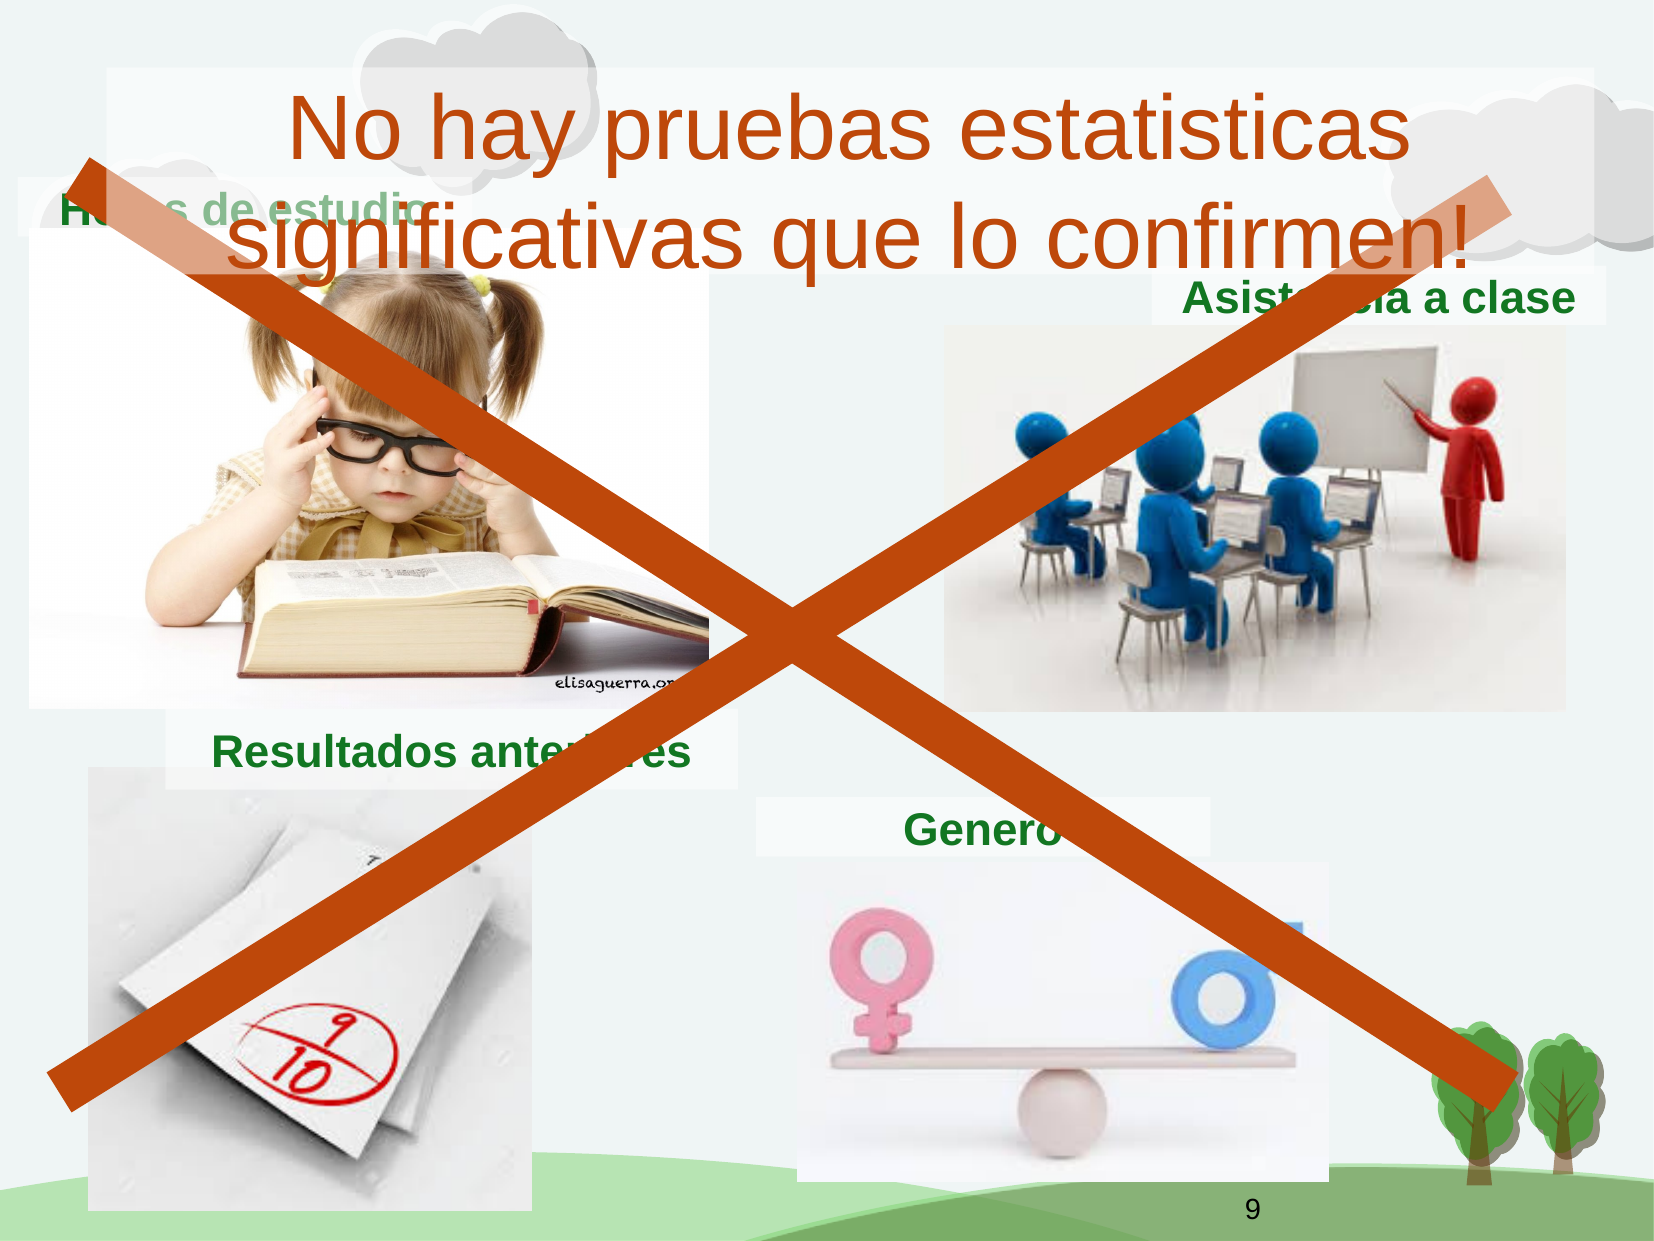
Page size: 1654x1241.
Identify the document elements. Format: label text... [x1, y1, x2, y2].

text_box [1244, 1190, 1630, 1241]
picture [29, 237, 709, 709]
title Genero [1090, 797, 1211, 857]
picture [275, 275, 709, 553]
title No hay pruebas estatisticas significativas que lo confirmen! [106, 67, 1595, 275]
picture [944, 325, 1566, 712]
picture [88, 827, 532, 1211]
title Horas de estudio [17, 177, 106, 237]
picture [88, 767, 498, 1045]
title Resultados anteriores [591, 708, 739, 790]
picture [944, 325, 1244, 512]
title Asistencia a clase [1151, 275, 1324, 325]
picture [1192, 862, 1329, 950]
title Asistencia a clase [1337, 265, 1607, 326]
title Genero [755, 797, 1092, 857]
picture [797, 862, 1329, 1182]
picture [305, 275, 326, 281]
title Resultados anteriores [165, 708, 629, 790]
